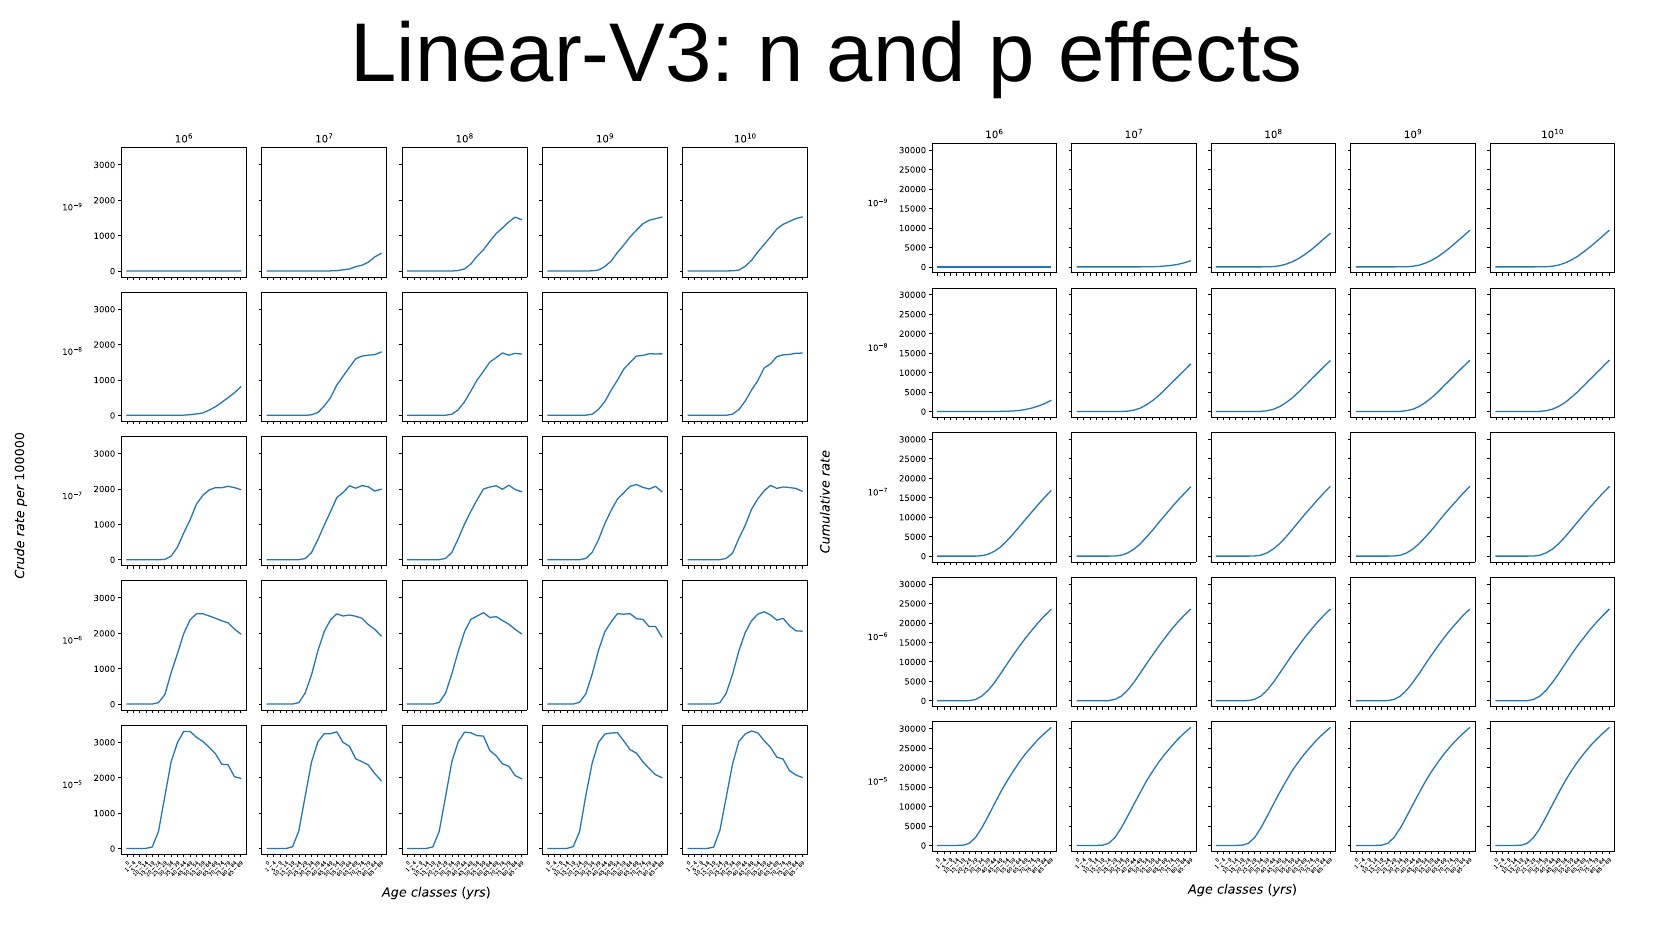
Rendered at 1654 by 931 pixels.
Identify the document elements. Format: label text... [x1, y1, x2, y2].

picture [1, 94, 1638, 931]
title Linear-V3: n and p effects [82, 0, 1571, 94]
